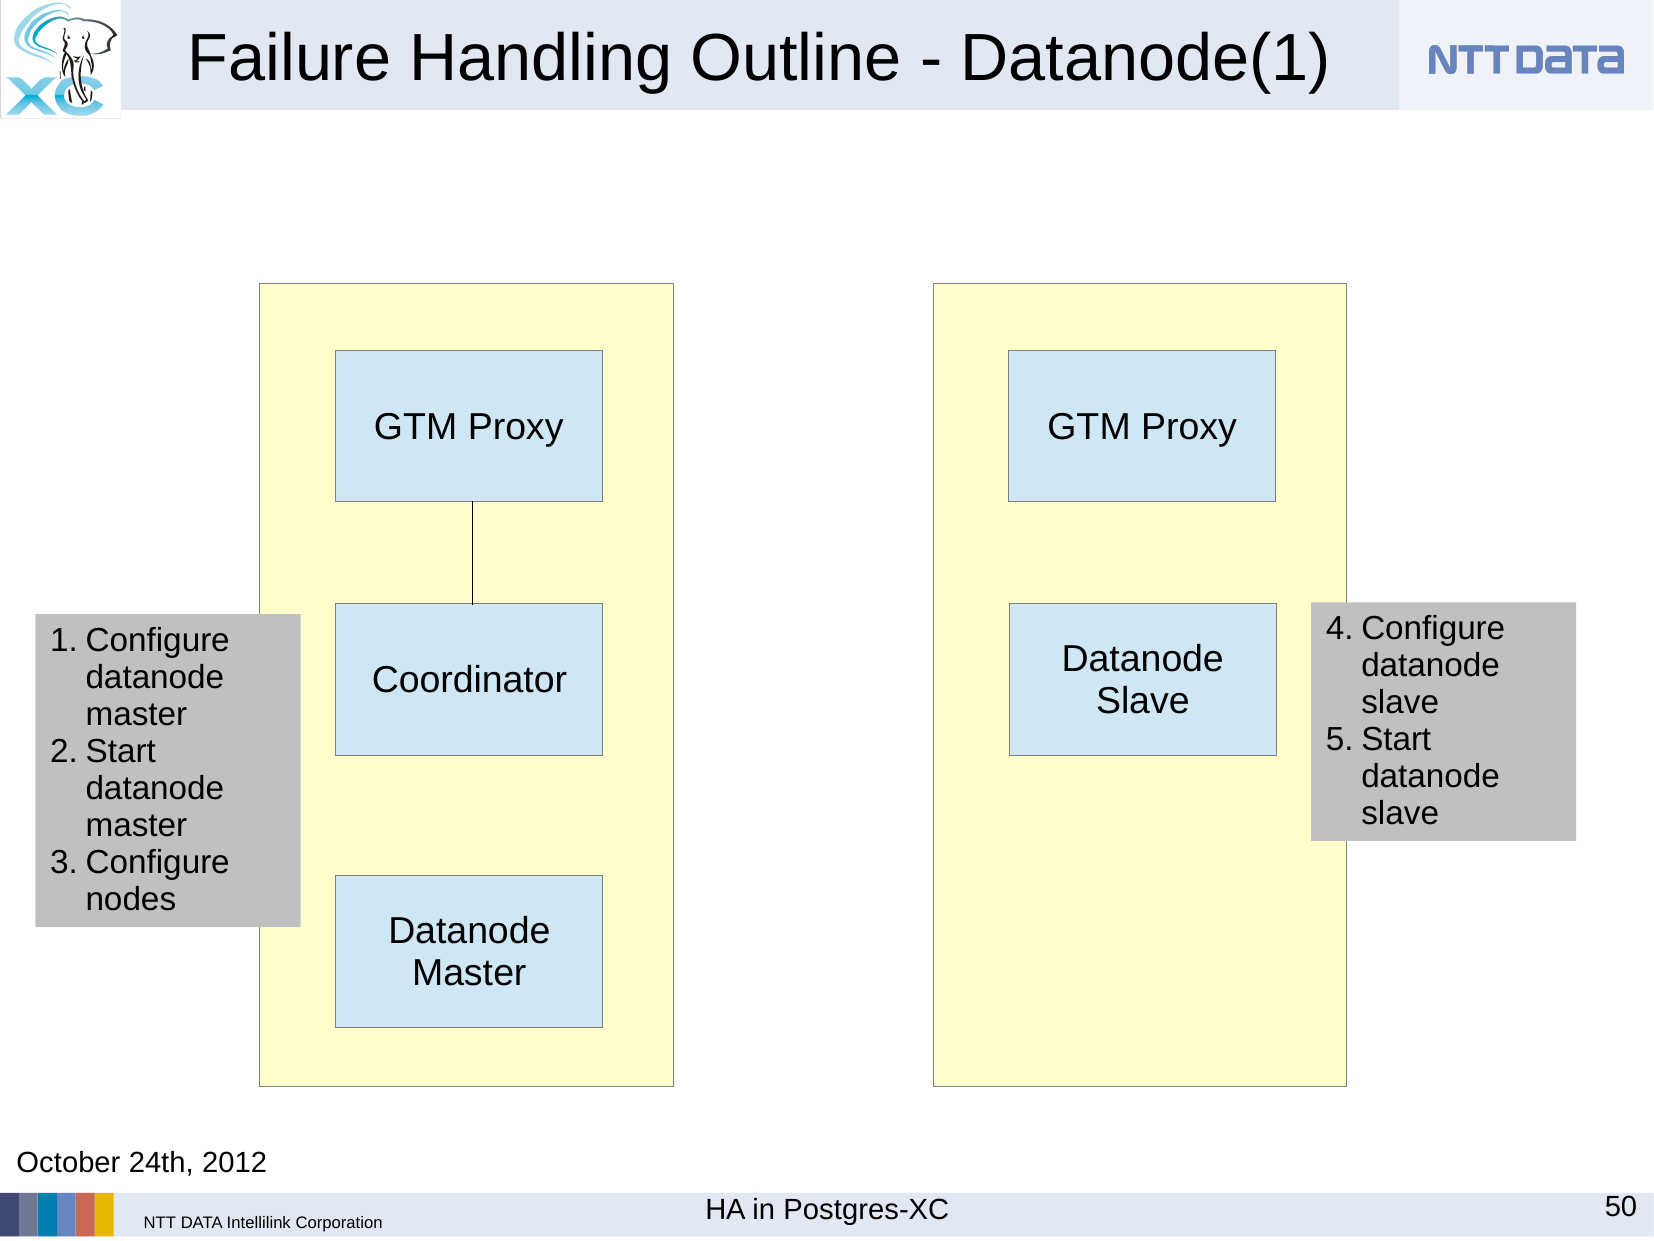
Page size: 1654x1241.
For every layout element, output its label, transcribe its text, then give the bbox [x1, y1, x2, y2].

text_box [933, 283, 1347, 1087]
text_box [259, 283, 674, 1087]
picture [1429, 45, 1624, 74]
text_box Coordinator [335, 603, 603, 756]
text_box GTM Proxy [1008, 350, 1276, 502]
text_box Configure datanode master Start datanode master Configure nodes [35, 614, 301, 928]
picture [0, 0, 121, 119]
text_box GTM Proxy [335, 350, 603, 502]
text_box Datanode Master [335, 875, 603, 1028]
text_box Configure datanode slave Start datanode slave [1311, 602, 1577, 841]
text_box Datanode Slave [1009, 603, 1277, 756]
title Failure Handling Outline - Datanode(1) [120, 3, 1399, 110]
